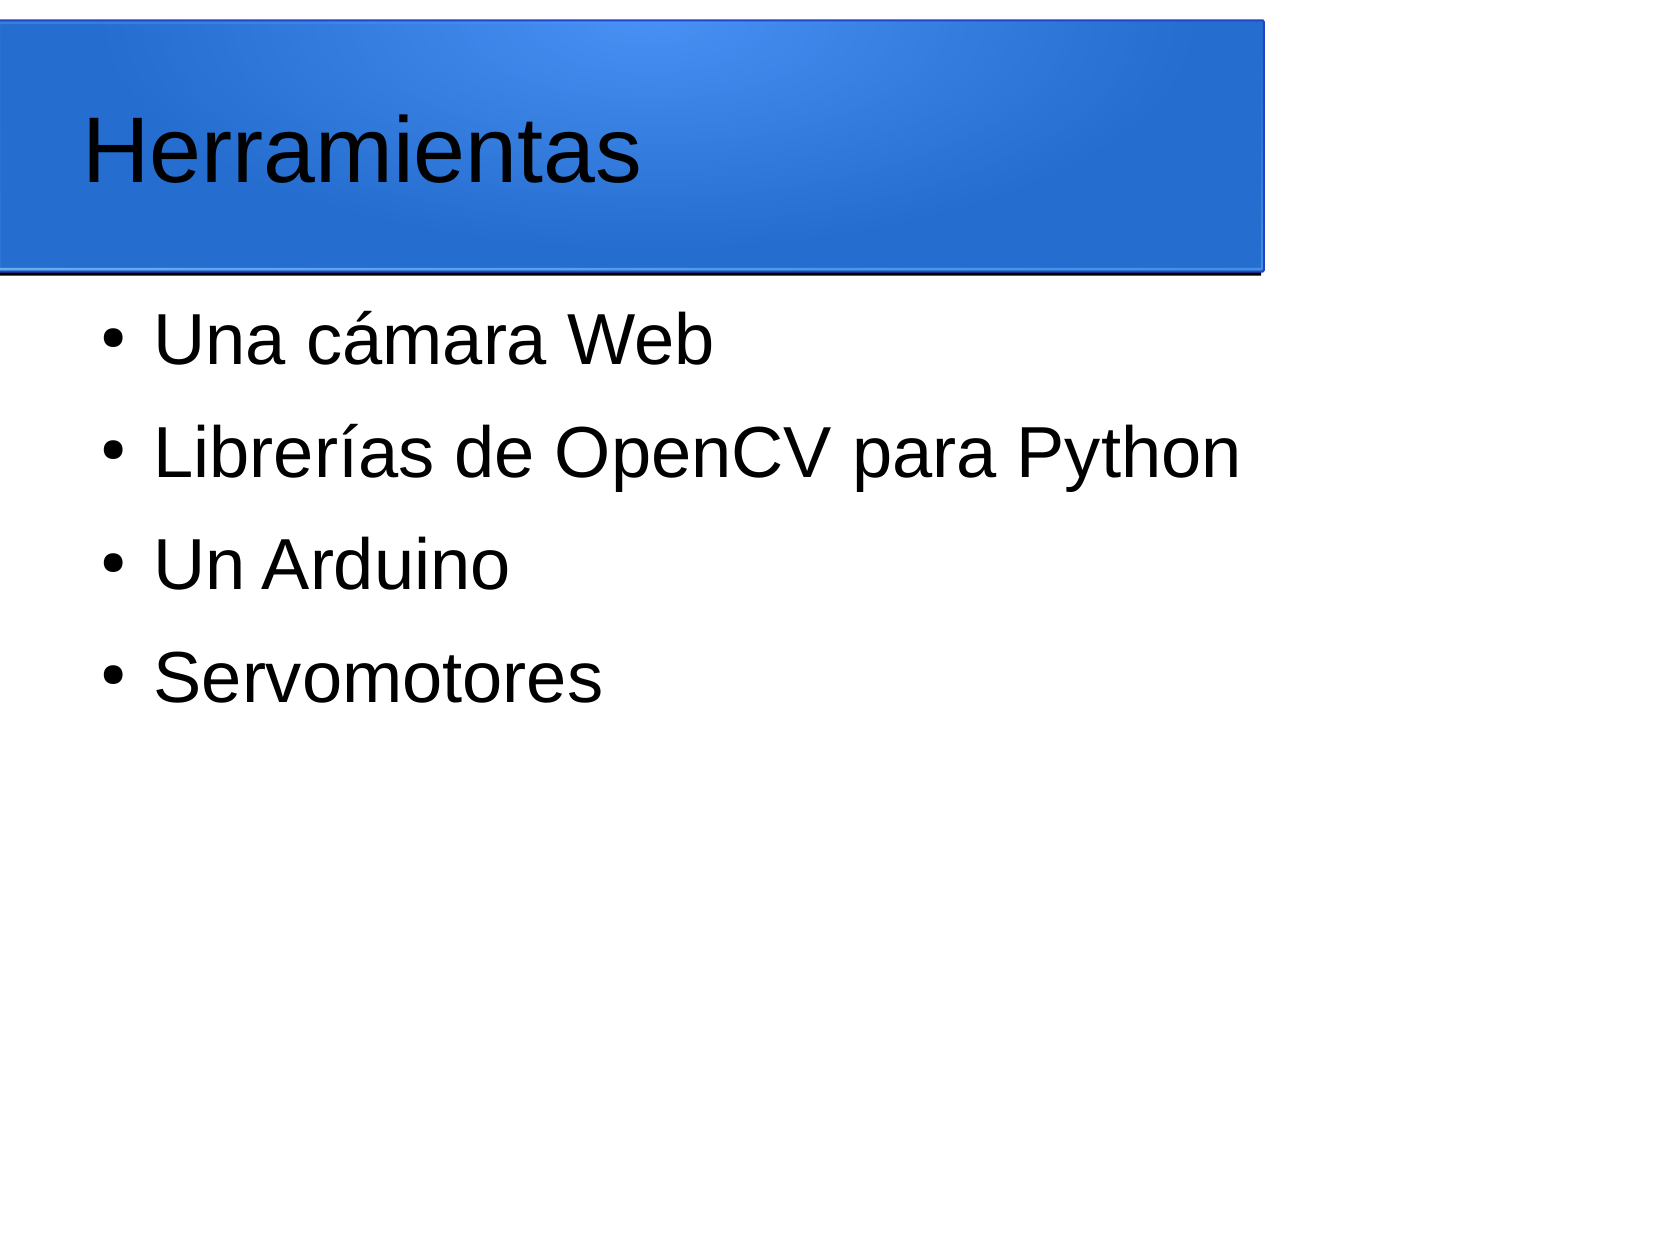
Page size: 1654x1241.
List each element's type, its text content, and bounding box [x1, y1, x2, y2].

list Una cámara Web Librerías de OpenCV para Python Un Arduino Servomotores [82, 299, 1571, 1019]
title Herramientas [82, 47, 1235, 252]
